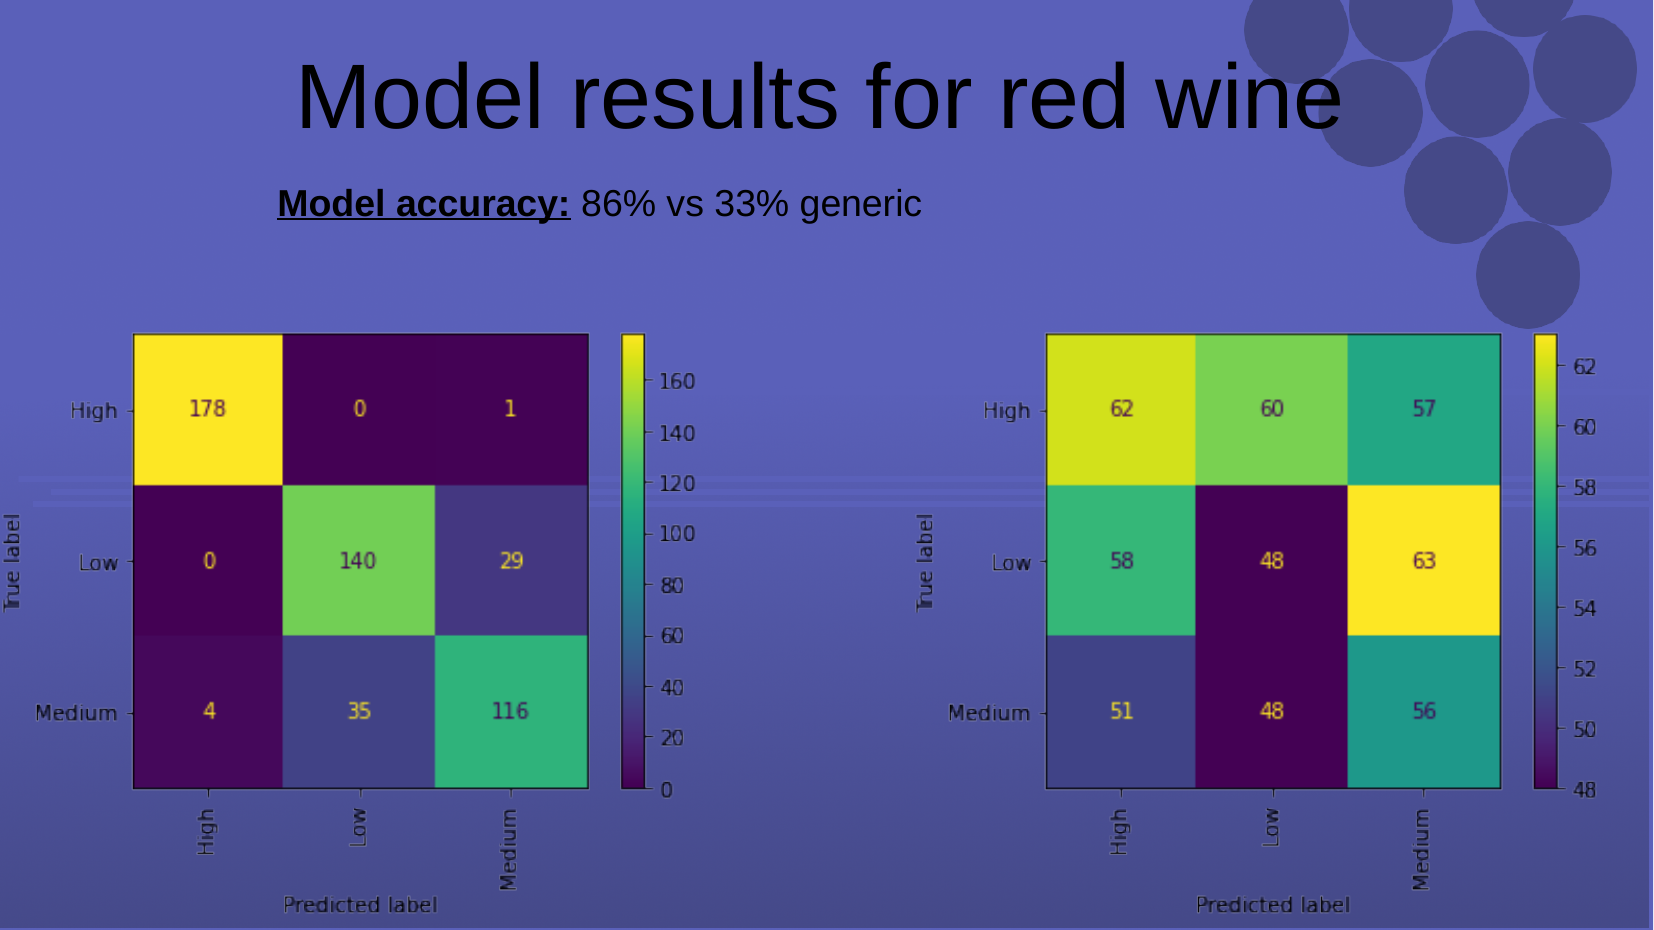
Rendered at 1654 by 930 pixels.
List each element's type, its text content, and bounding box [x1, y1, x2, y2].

title Model results for red wine [76, 19, 1565, 175]
text_box Model accuracy: 86% vs 33% generic [262, 174, 1426, 263]
picture [0, 0, 1654, 930]
